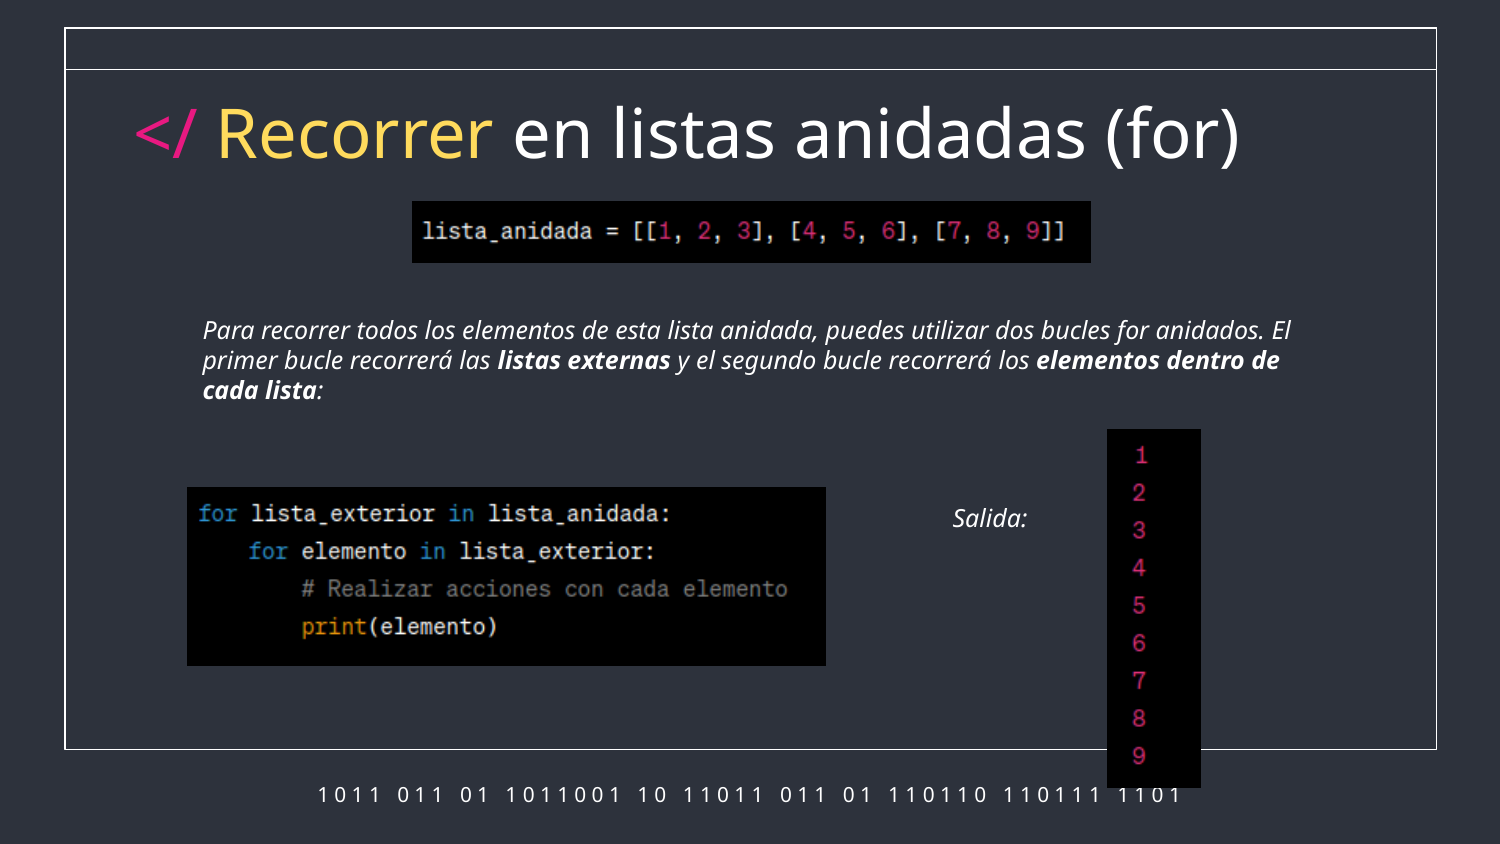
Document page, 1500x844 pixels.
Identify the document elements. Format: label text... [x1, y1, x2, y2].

picture [1107, 429, 1201, 788]
text_box Salida: [937, 487, 1088, 563]
picture [412, 201, 1091, 263]
picture [187, 487, 826, 666]
title </ Recorrer en listas anidadas (for) [118, 75, 1382, 170]
text_box Para recorrer todos los elementos de esta lista anidada, puedes utilizar dos bucles for anidados. El primer bucle recorrerá las listas externas y el segundo bucle recorrerá los elementos dentro de cada lista: [187, 300, 1313, 526]
